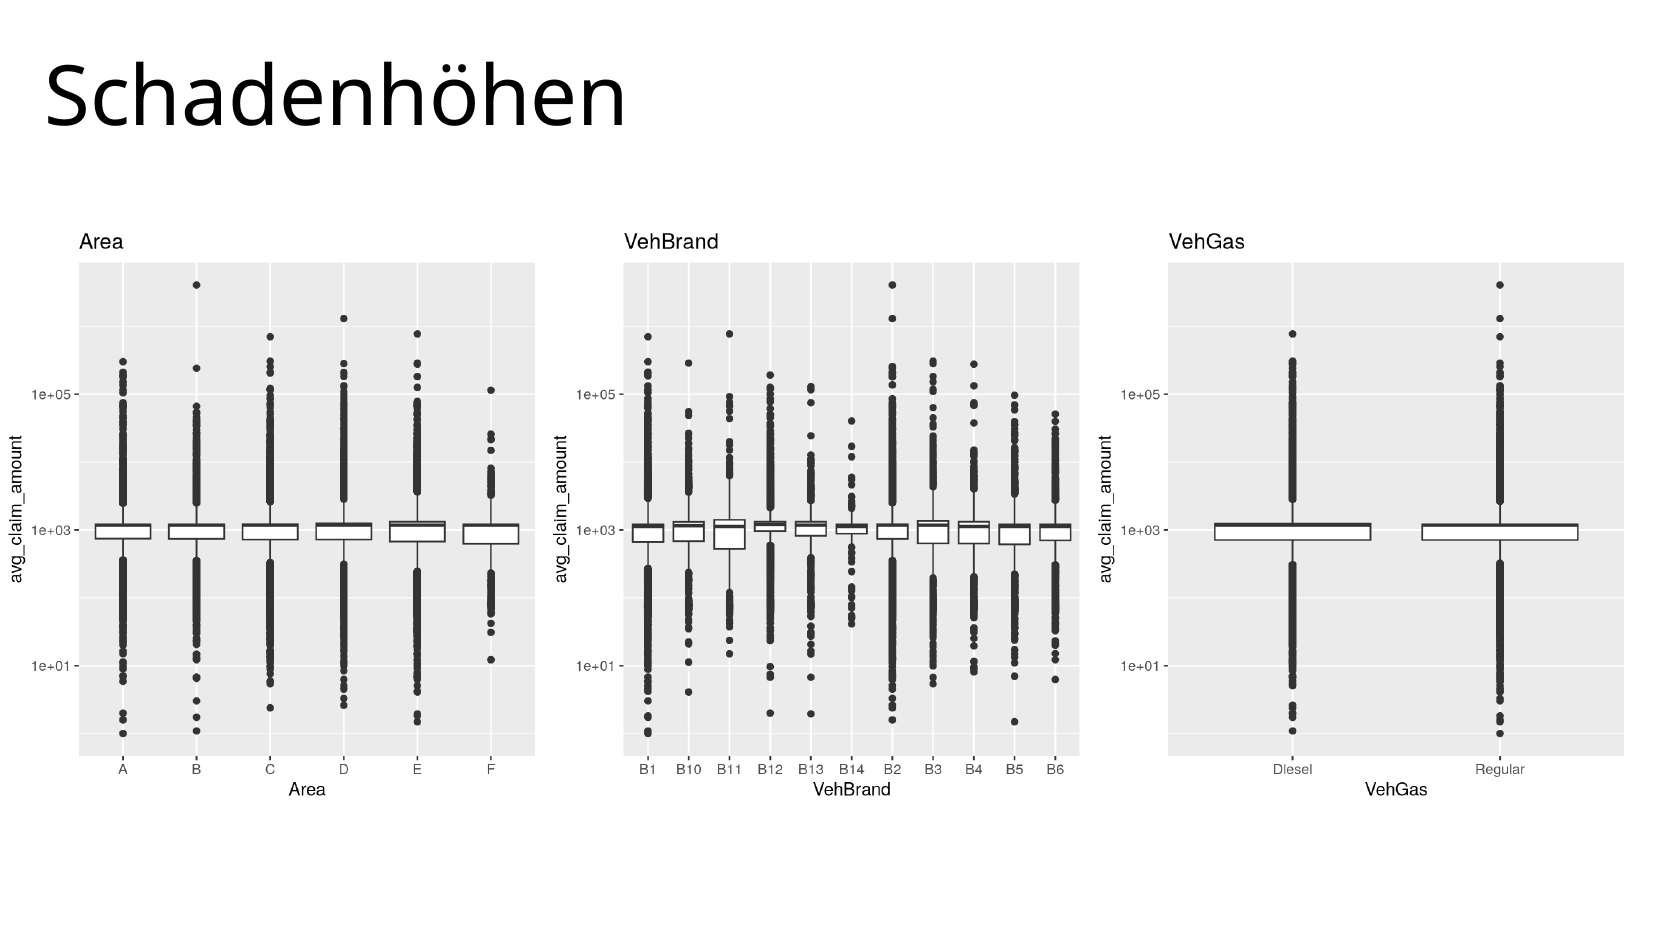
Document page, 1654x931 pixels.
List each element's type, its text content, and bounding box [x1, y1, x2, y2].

text_box Schadenhöhen [29, 29, 1477, 146]
picture [0, 224, 1633, 808]
